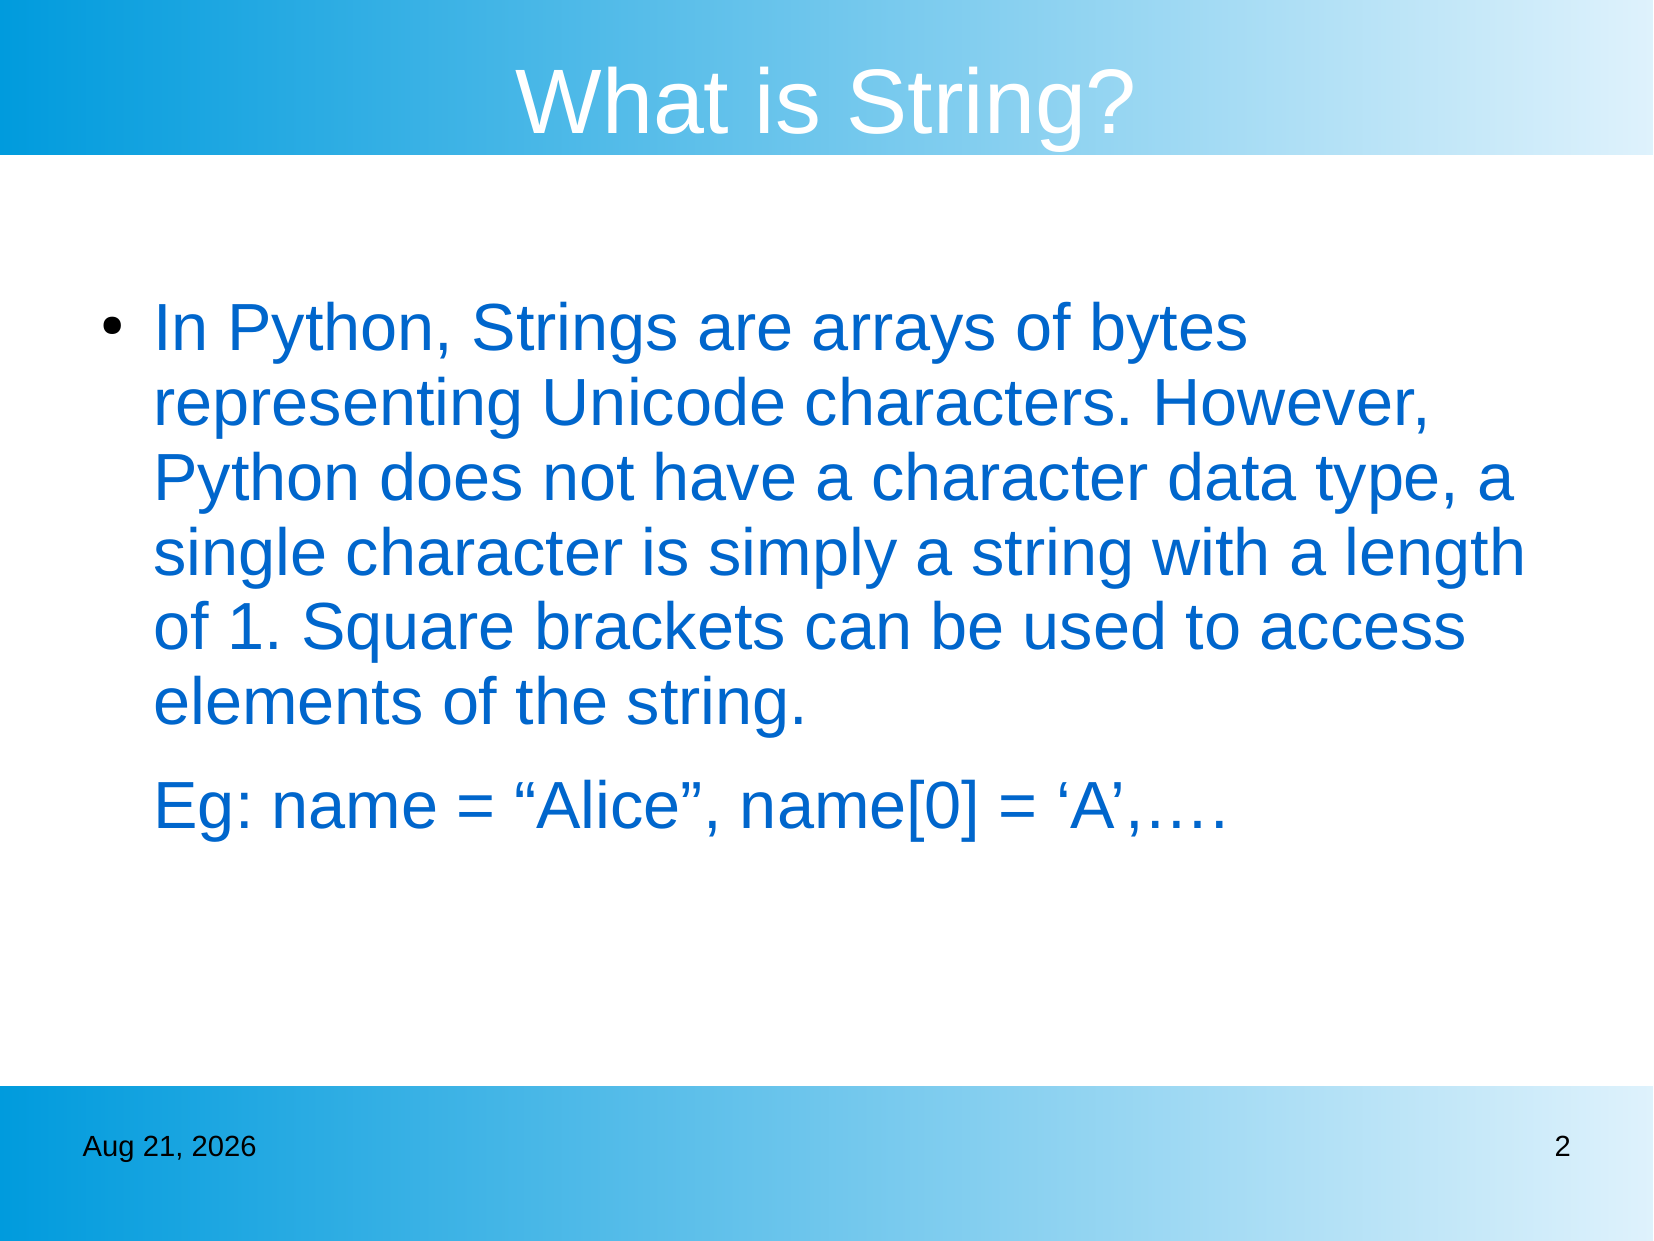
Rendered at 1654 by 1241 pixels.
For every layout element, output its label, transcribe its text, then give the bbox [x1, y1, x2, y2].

list In Python, Strings are arrays of bytes representing Unicode characters. However, Python does not have a character data type, a single character is simply a string with a length of 1. Square brackets can be used to access elements of the string. Eg: name = “Alice”, name[0] = ‘A’,…. [82, 290, 1571, 1010]
title What is String? [82, 49, 1571, 155]
